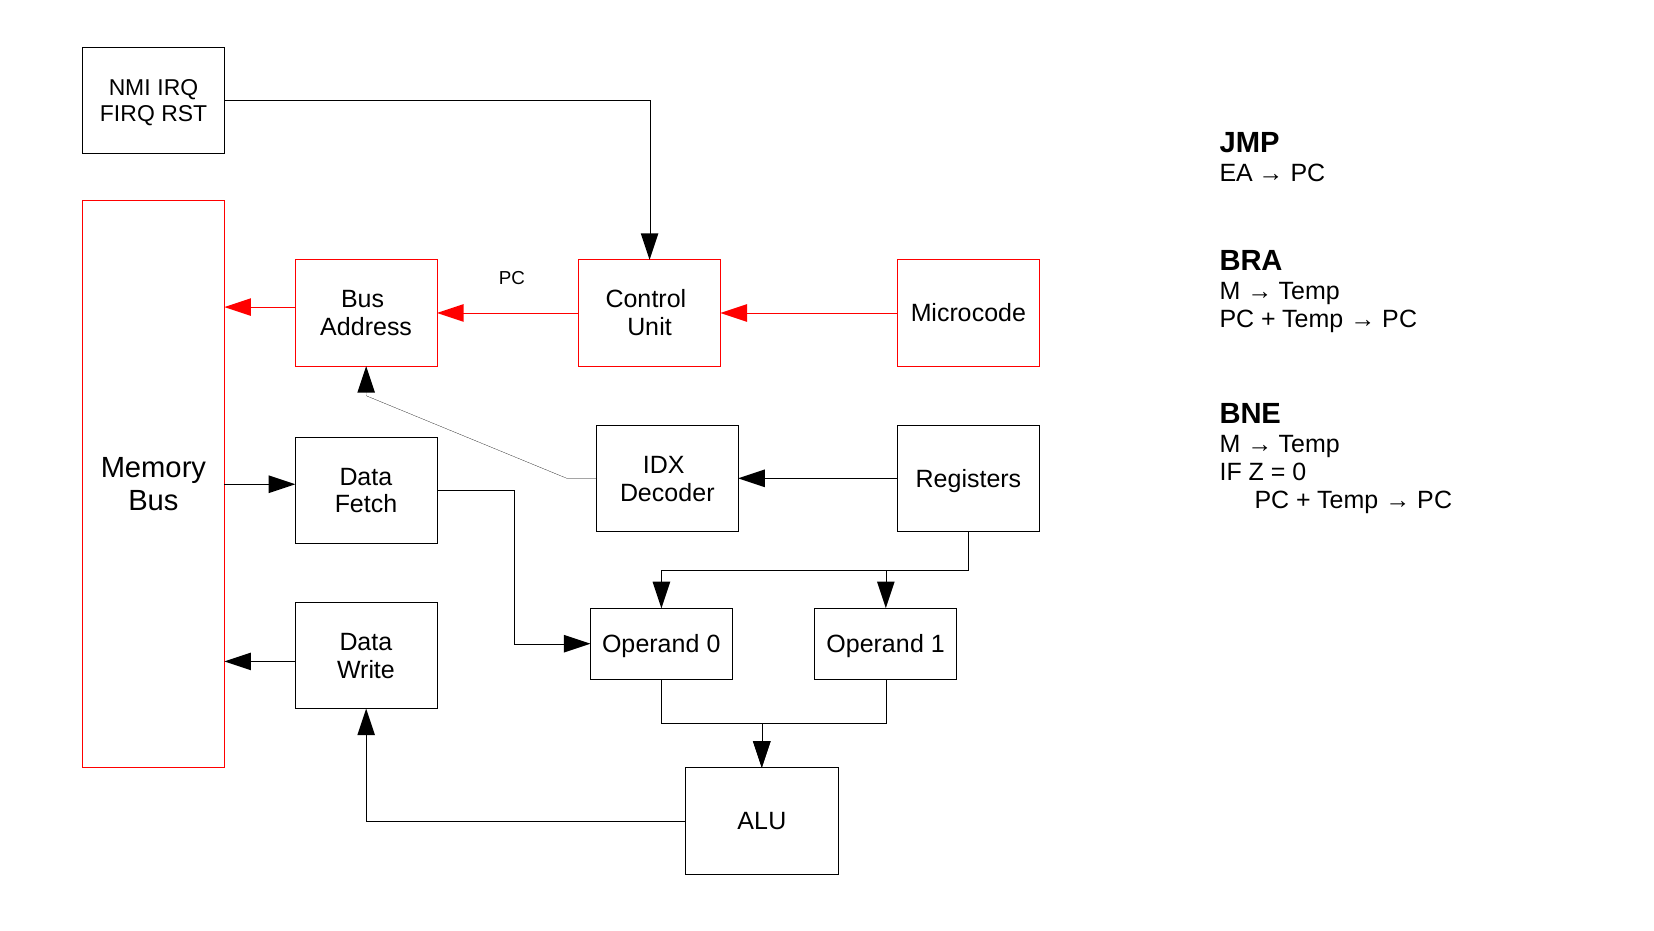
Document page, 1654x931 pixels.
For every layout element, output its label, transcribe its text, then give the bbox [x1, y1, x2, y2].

text_box NMI IRQ FIRQ RST [82, 47, 225, 154]
text_box Data Fetch [295, 437, 438, 544]
text_box Operand 0 [590, 608, 733, 680]
text_box Microcode [897, 259, 1040, 367]
text_box Operand 1 [814, 608, 957, 680]
text_box JMP EA → PC [1204, 118, 1607, 194]
text_box PC [484, 259, 579, 308]
text_box Registers [897, 425, 1040, 532]
text_box Bus Address [295, 259, 438, 367]
text_box BNE M → Temp IF Z = 0 PC + Temp → PC [1204, 389, 1607, 522]
text_box Data Write [295, 602, 438, 709]
text_box IDX Decoder [596, 425, 739, 532]
text_box Memory Bus [82, 200, 225, 768]
text_box BRA M → Temp PC + Temp → PC [1204, 236, 1607, 340]
text_box ALU [685, 767, 839, 875]
text_box Control Unit [578, 259, 721, 367]
